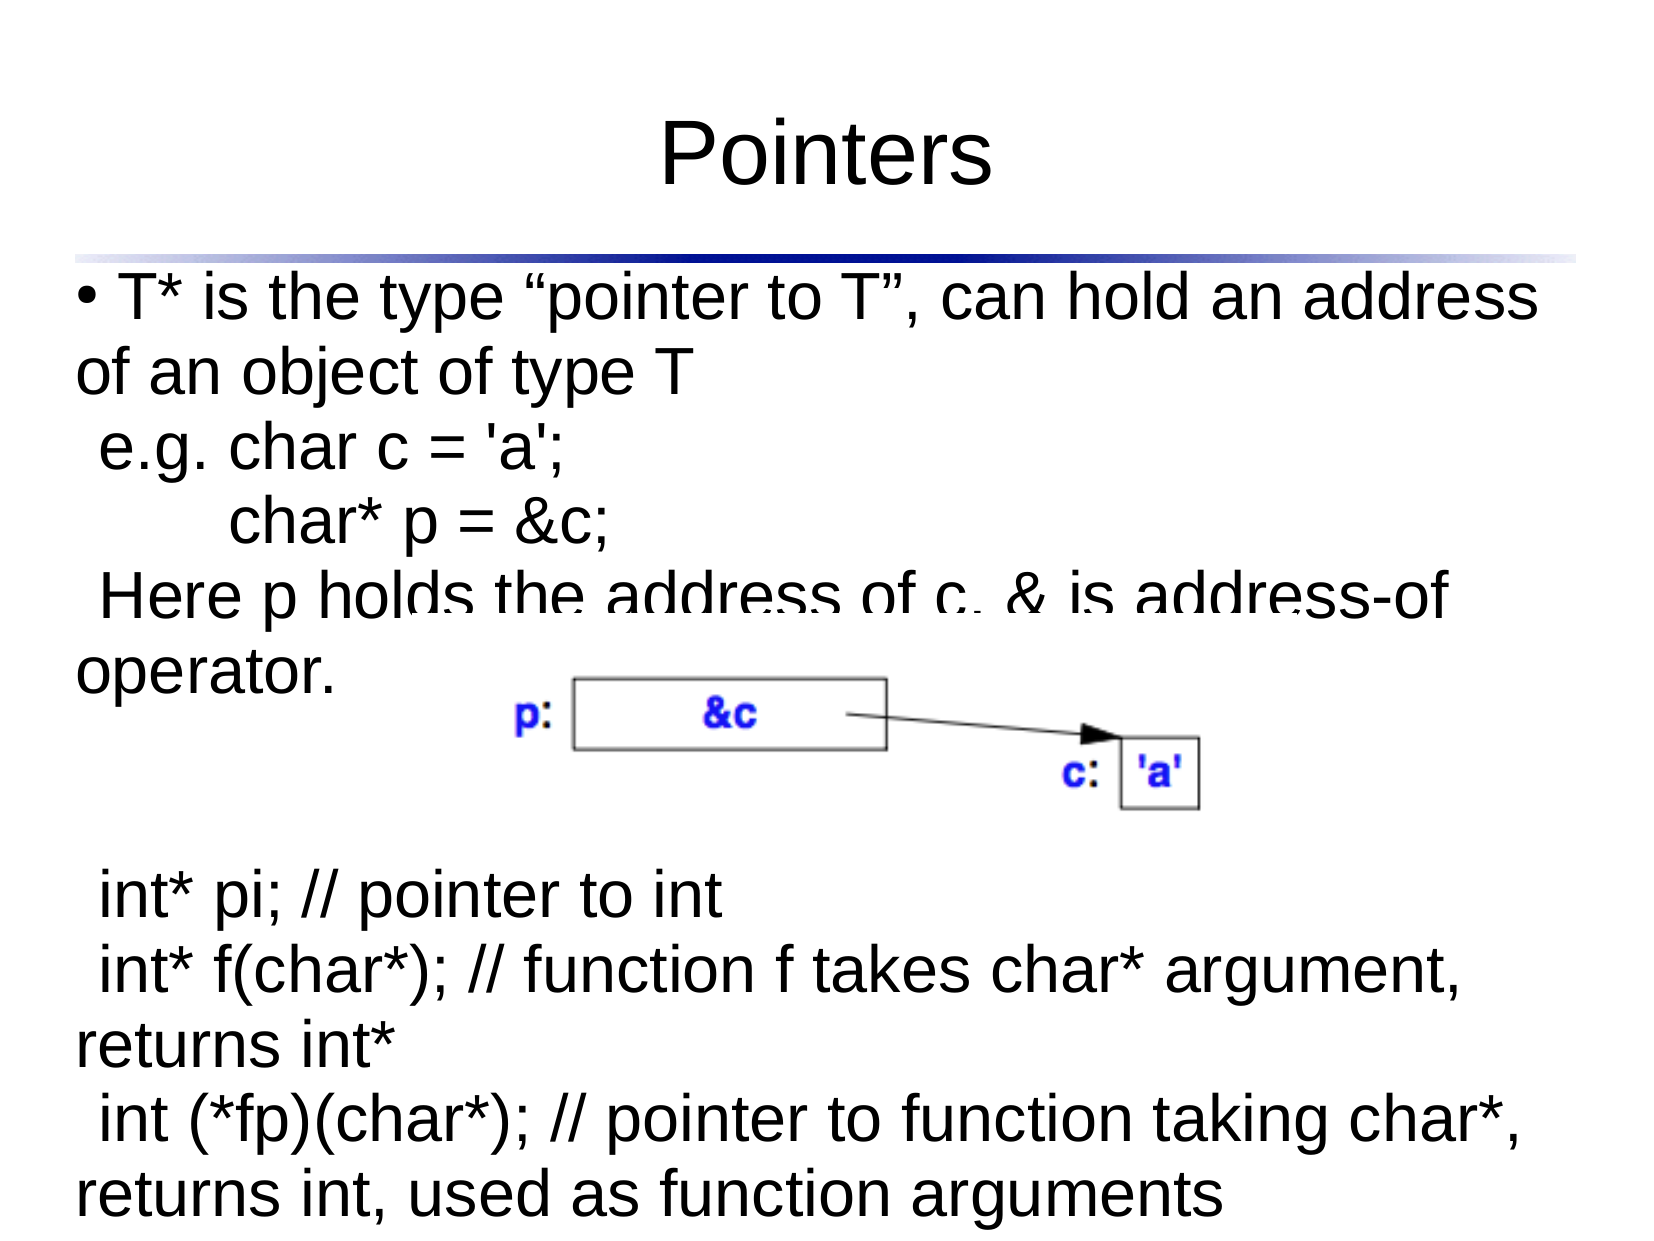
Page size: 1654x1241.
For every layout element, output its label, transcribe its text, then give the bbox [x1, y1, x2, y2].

picture [412, 613, 1297, 863]
picture [75, 254, 1576, 263]
subtitle T* is the type “pointer to T”, can hold an address of an object of type T e.g. char c = 'a'; char* p = &c; Here p holds the address of c, & is address-of operator. int* pi; // pointer to int int* f(char*); // function f takes char* argument, returns int* int (*fp)(char*); // pointer to function taking char*, returns int, used as function arguments [75, 263, 1564, 1232]
title Pointers [82, 65, 1571, 241]
